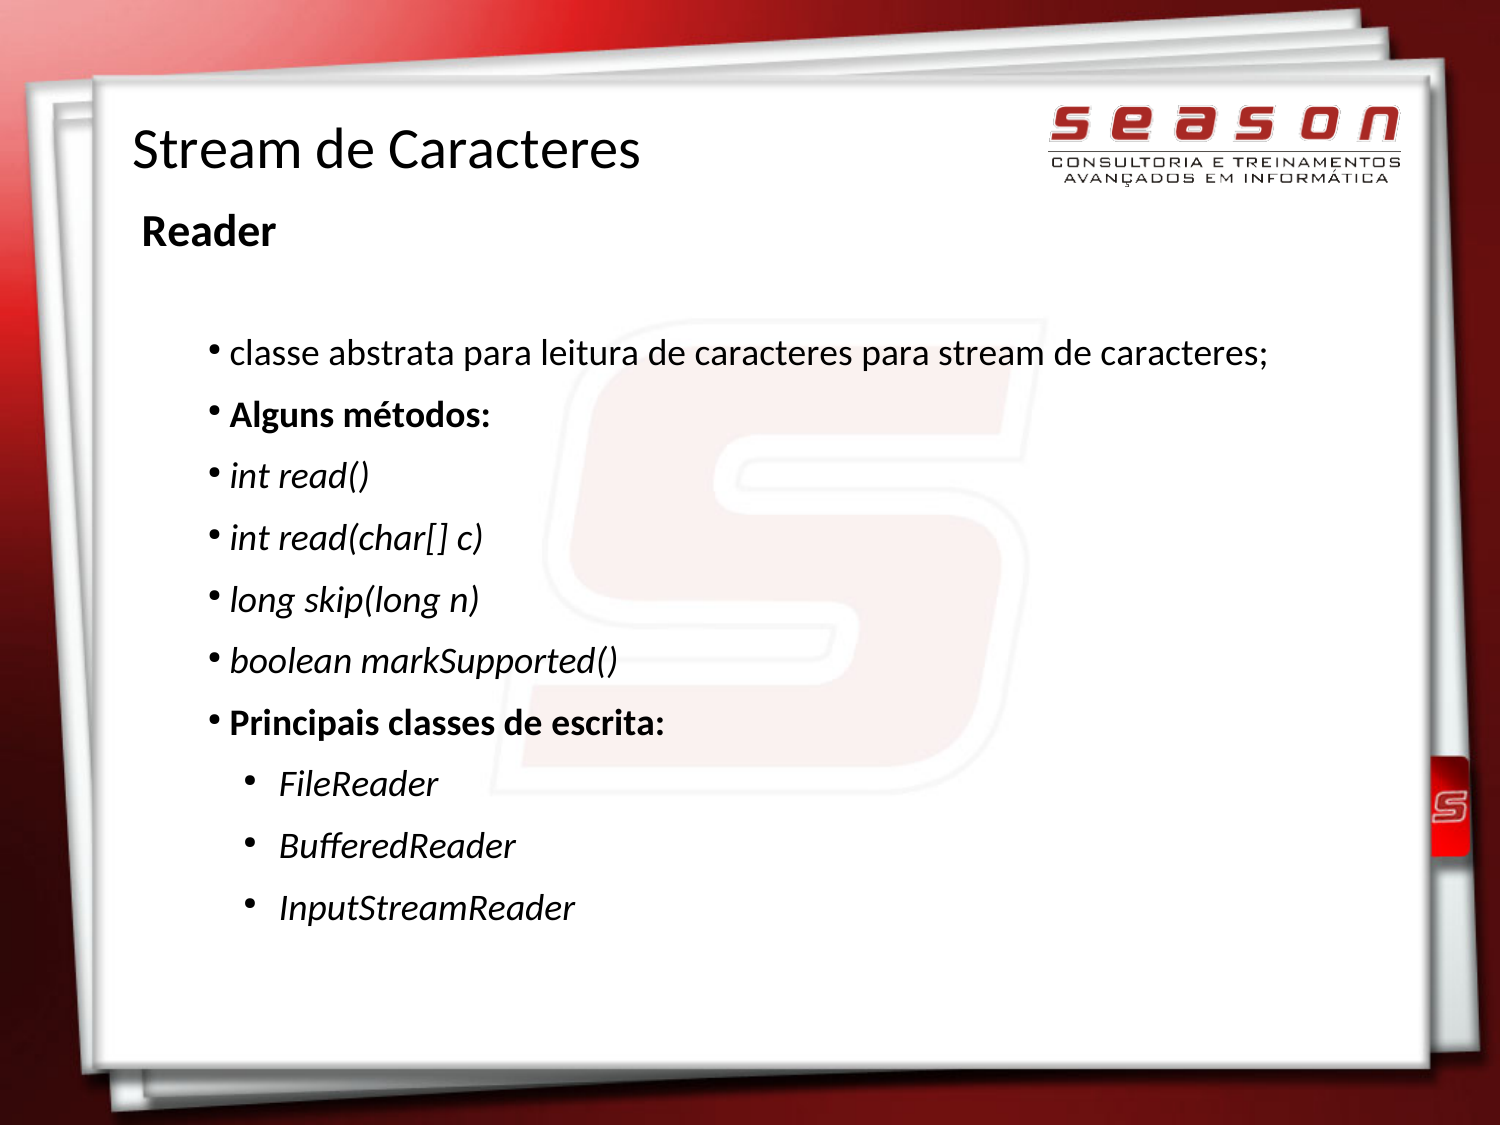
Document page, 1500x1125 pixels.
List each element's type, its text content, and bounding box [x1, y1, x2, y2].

picture [0, 0, 1500, 1125]
text_box classe abstrata para leitura de caracteres para stream de caracteres; Alguns métodos: int read() int read(char[] c) long skip(long n) boolean markSupported() Principais classes de escrita: FileReader BufferedReader InputStreamReader [207, 305, 1328, 951]
text_box Reader [141, 200, 1240, 256]
title Stream de Caracteres [118, 33, 1394, 257]
